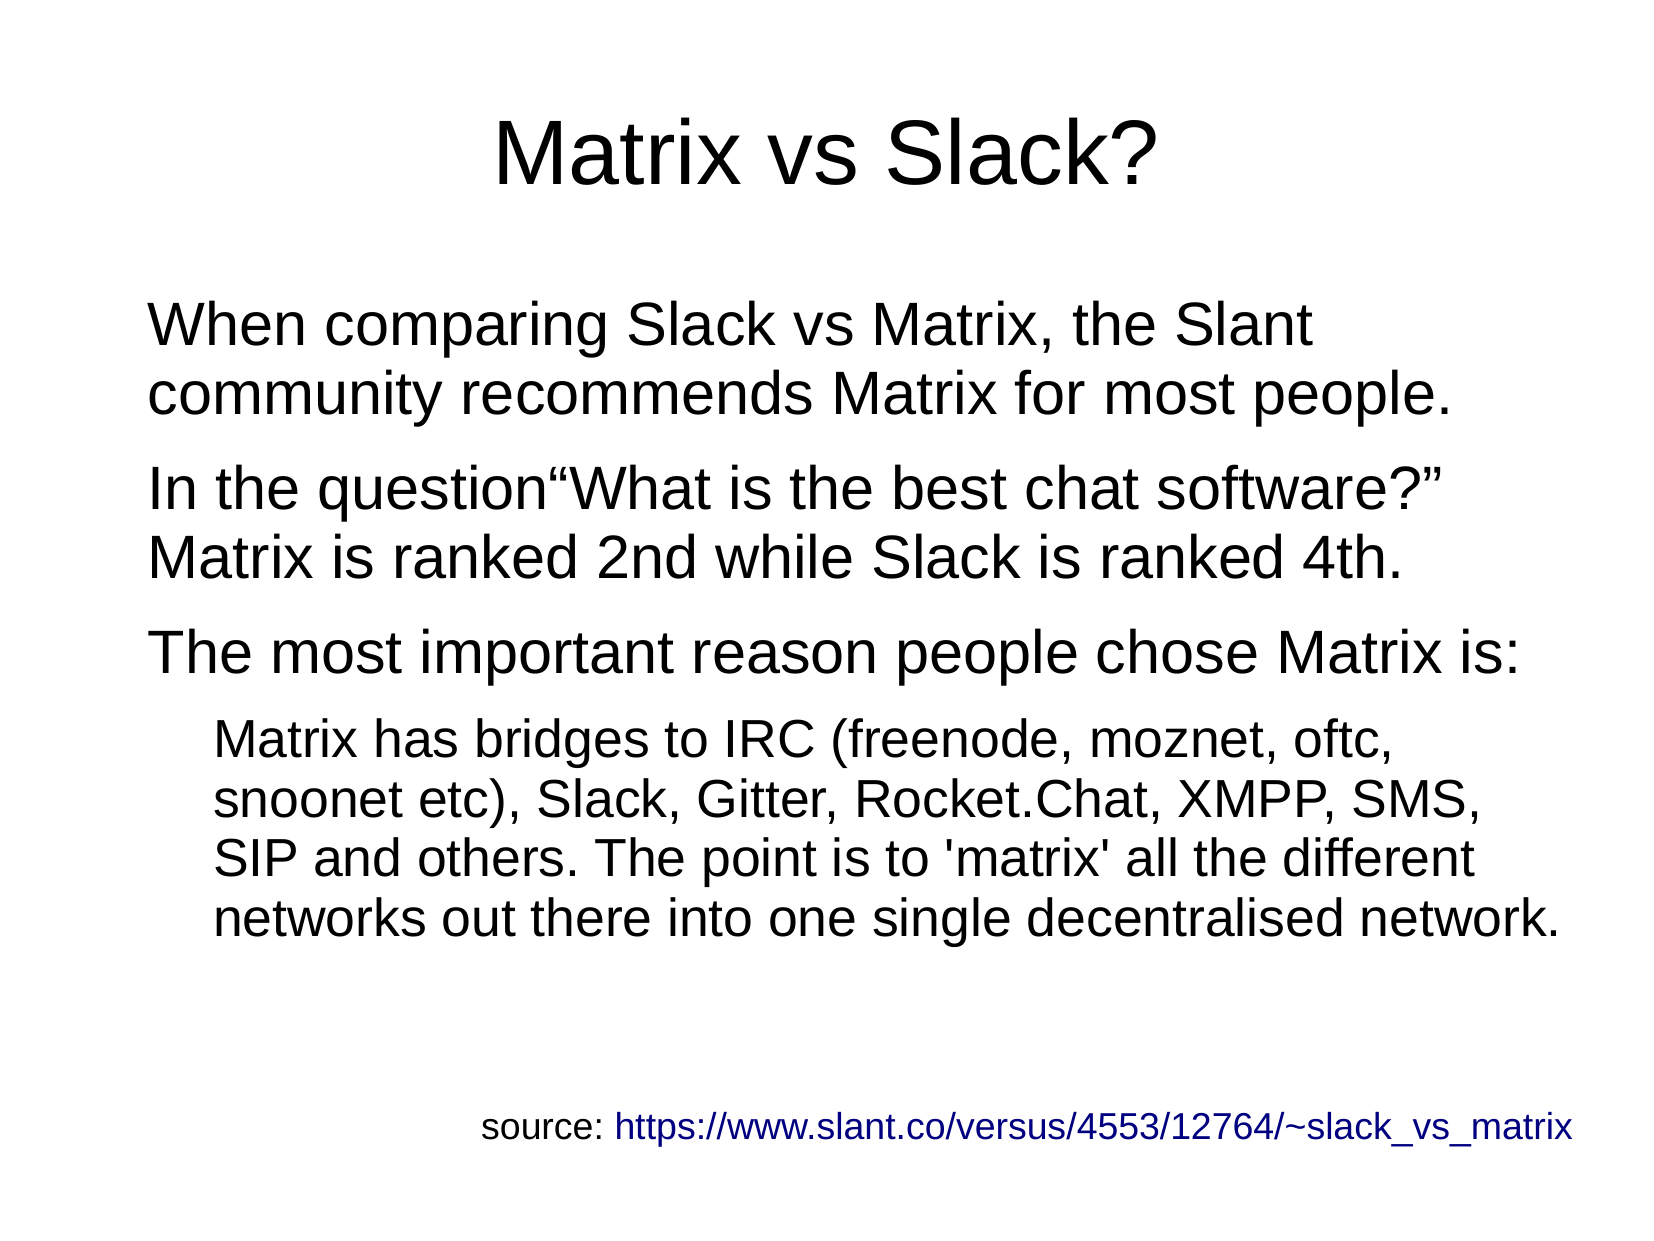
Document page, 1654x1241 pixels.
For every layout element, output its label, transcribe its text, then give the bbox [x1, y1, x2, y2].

title Matrix vs Slack? [82, 49, 1571, 257]
list When comparing Slack vs Matrix, the Slant community recommends Matrix for most people. In the question“What is the best chat software?” Matrix is ranked 2nd while Slack is ranked 4th. The most important reason people chose Matrix is: Matrix has bridges to IRC (freenode, moznet, oftc, snoonet etc), Slack, Gitter, Rocket.Chat, XMPP, SMS, SIP and others. The point is to 'matrix' all the different networks out there into one single decentralised network. [82, 290, 1571, 1010]
text_box source: https://www.slant.co/versus/4553/12764/~slack_vs_matrix [466, 1098, 1588, 1156]
